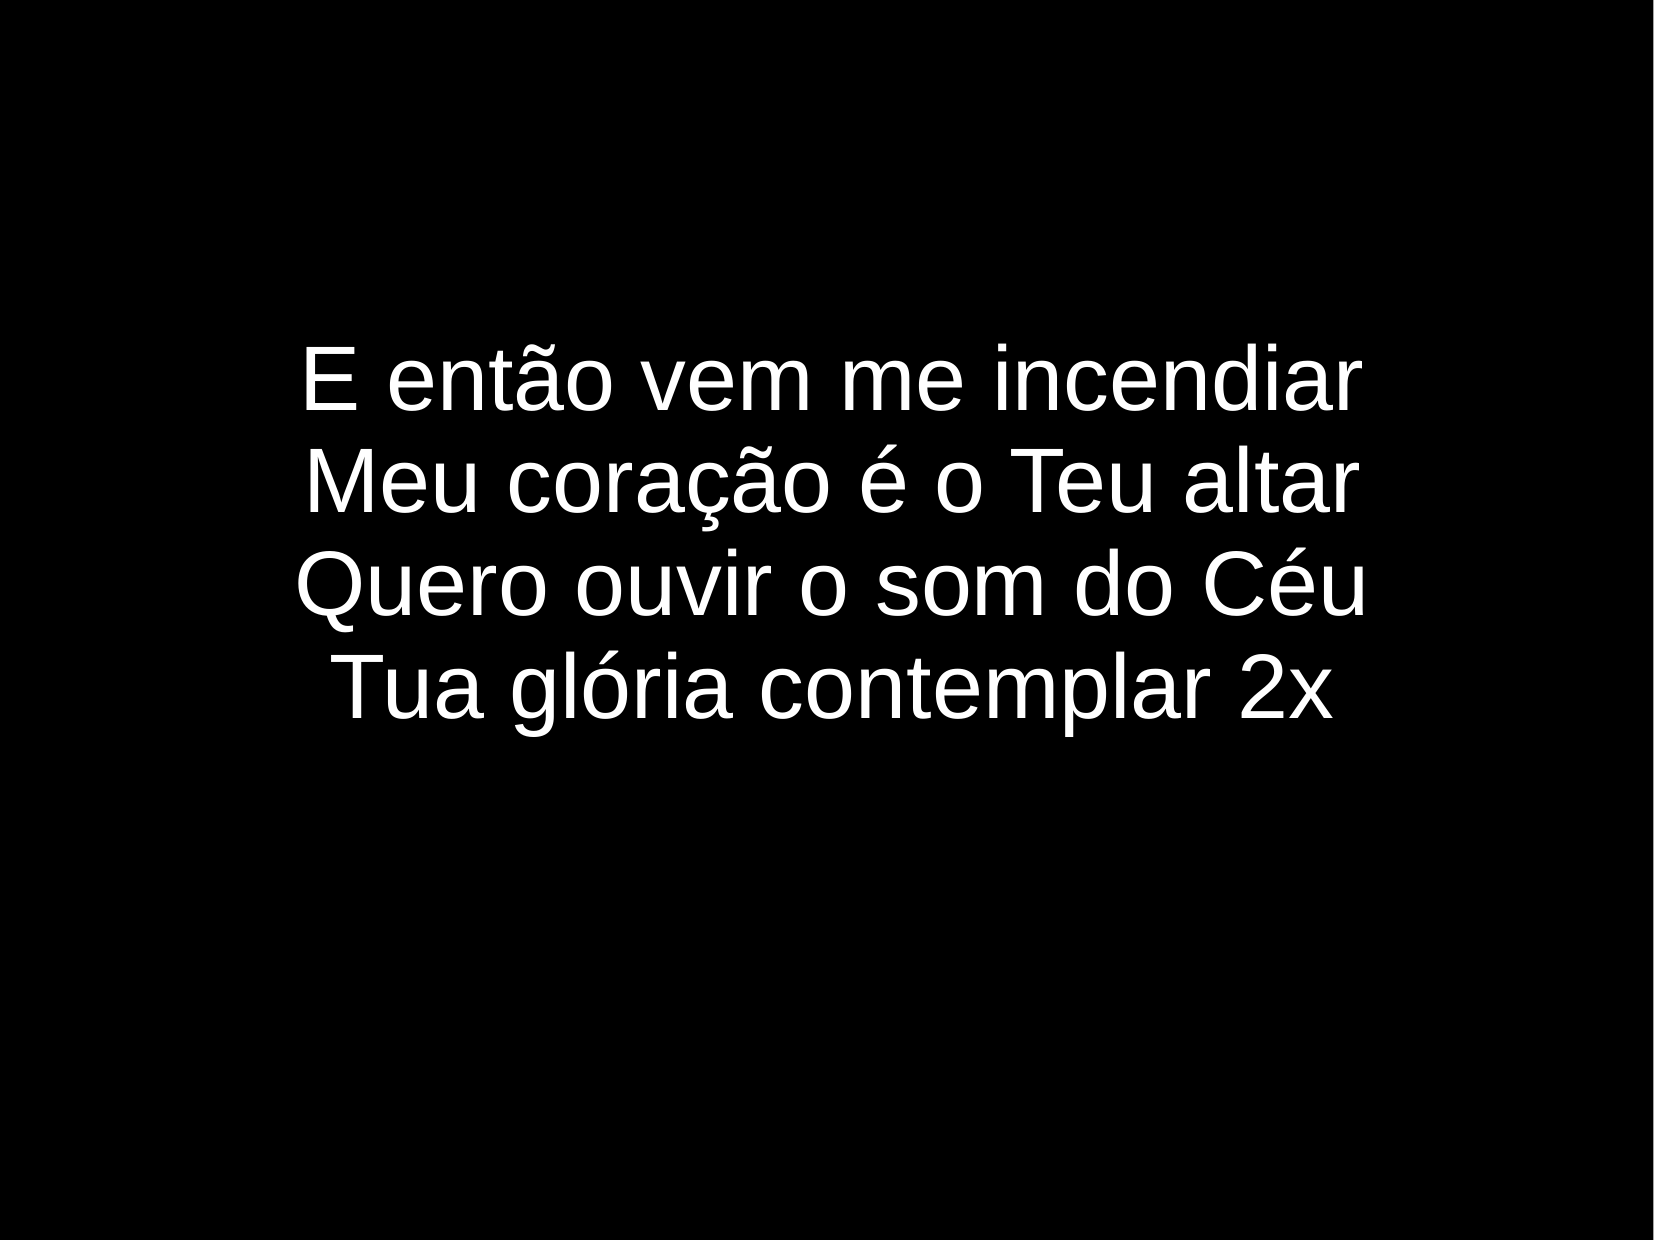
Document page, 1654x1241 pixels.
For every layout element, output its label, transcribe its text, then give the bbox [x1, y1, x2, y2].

subtitle E então vem me incendiar Meu coração é o Teu altar Quero ouvir o som do Céu Tua glória contemplar 2x [35, 49, 1630, 1193]
